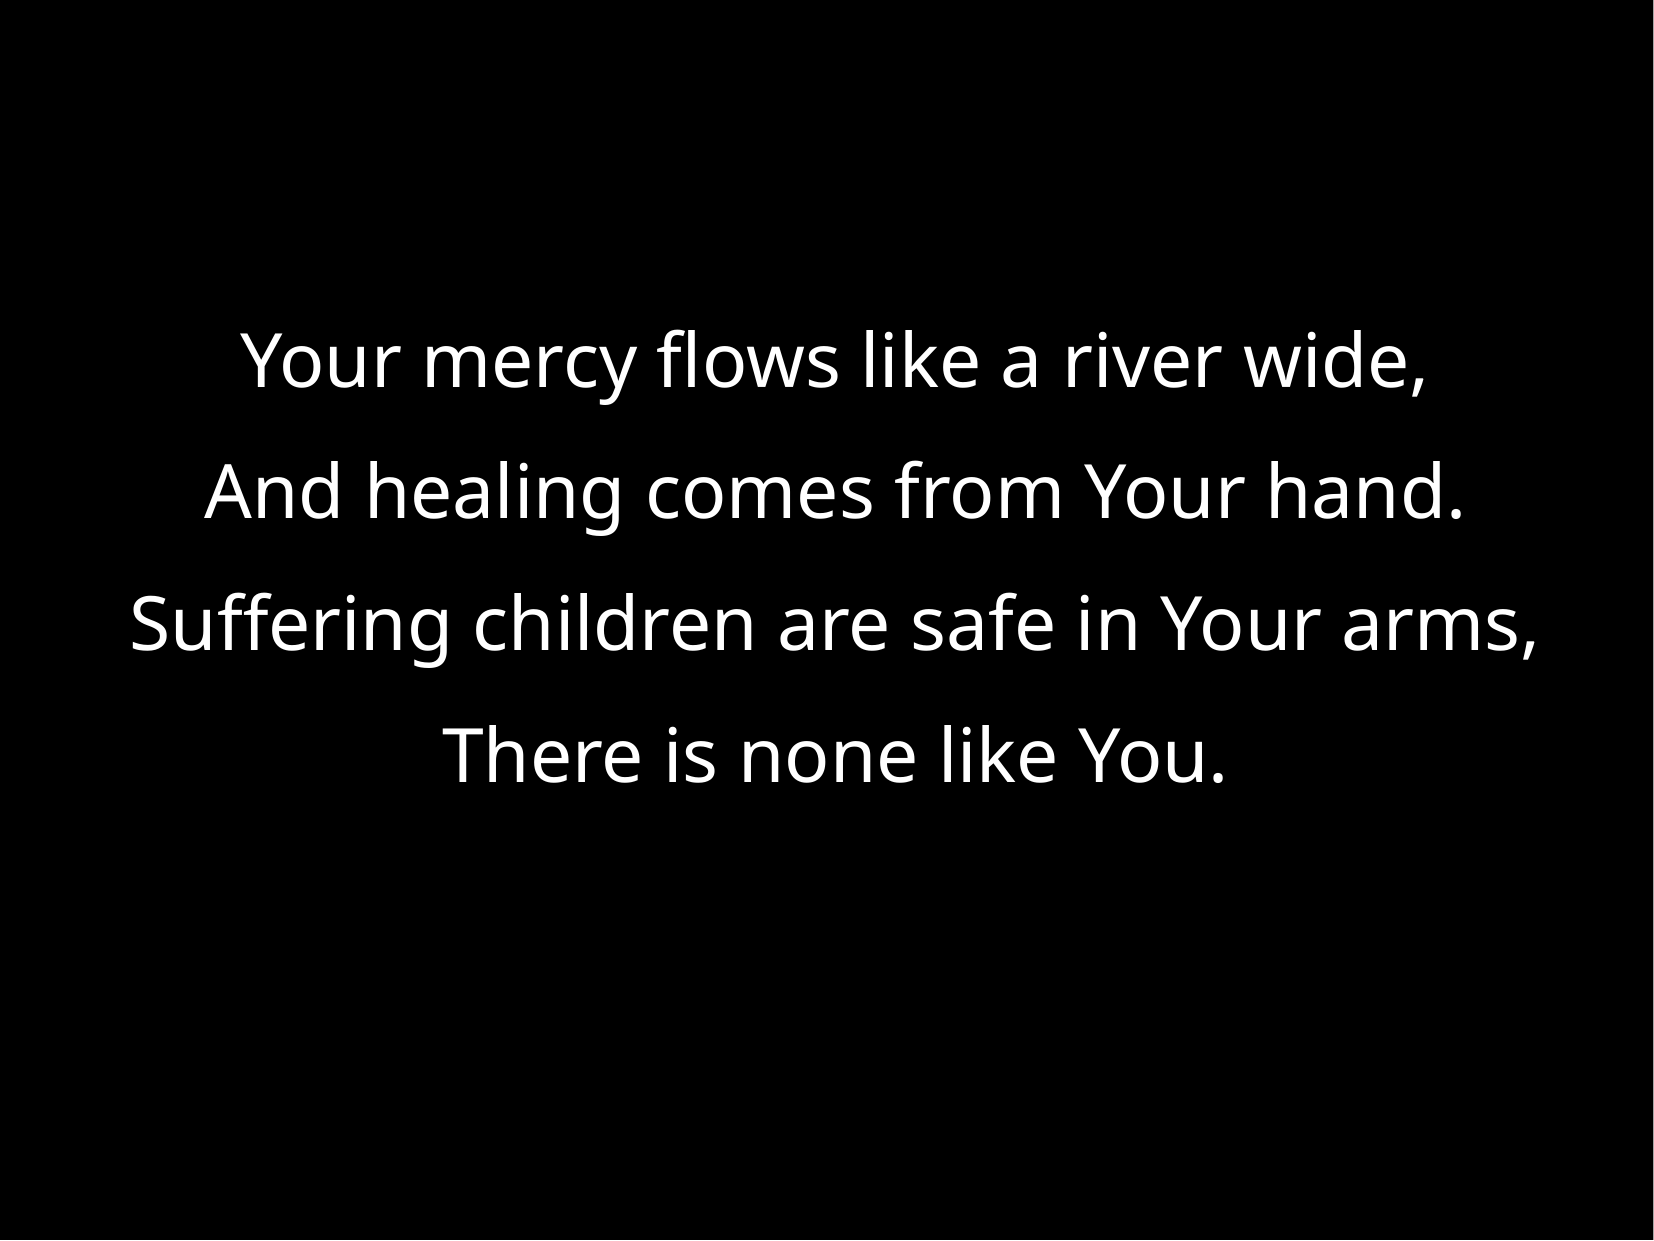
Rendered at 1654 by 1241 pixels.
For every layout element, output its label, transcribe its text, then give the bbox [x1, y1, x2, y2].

list Your mercy flows like a river wide, And healing comes from Your hand. Suffering children are safe in Your arms, There is none like You. [0, 307, 1654, 1027]
